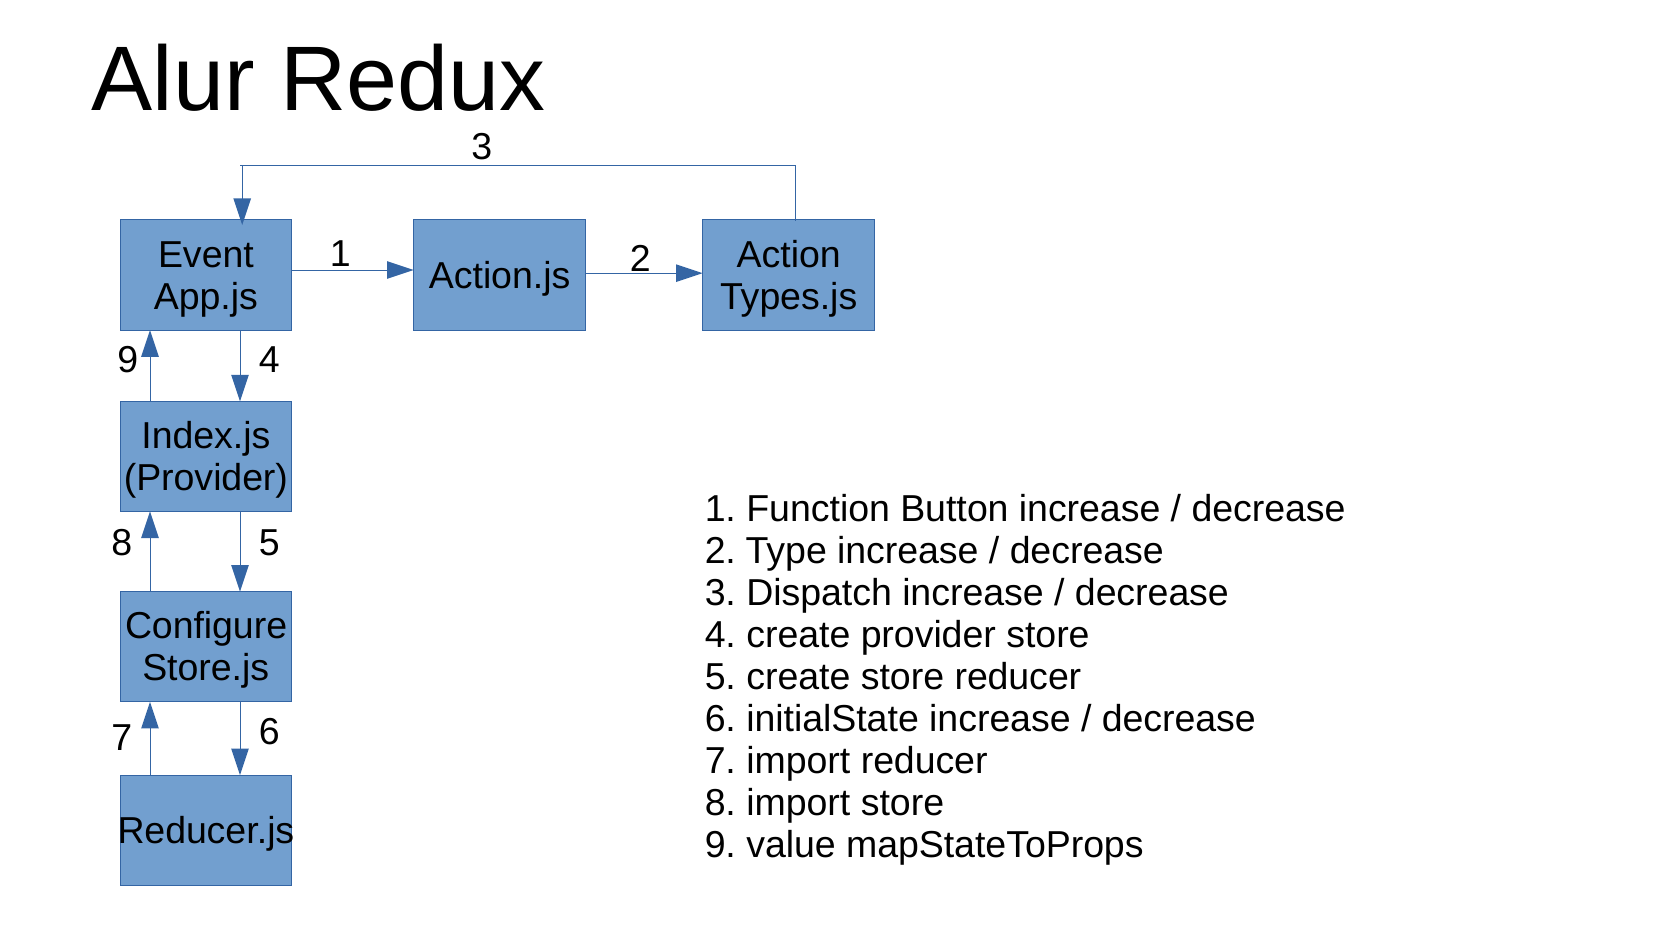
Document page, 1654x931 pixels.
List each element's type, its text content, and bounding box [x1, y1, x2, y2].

text_box 1 [315, 225, 366, 282]
text_box 1. Function Button increase / decrease 2. Type increase / decrease 3. Dispatch increase / decrease 4. create provider store 5. create store reducer 6. initialState increase / decrease 7. import reducer 8. import store 9. value mapStateToProps [690, 480, 1361, 873]
text_box Action.js [413, 219, 586, 331]
text_box 9 [102, 331, 153, 389]
title Alur Redux [82, 27, 556, 130]
text_box 6 [244, 703, 295, 761]
text_box 4 [244, 331, 295, 389]
text_box 8 [96, 514, 147, 572]
text_box Index.js (Provider) [120, 401, 292, 512]
text_box 7 [96, 709, 147, 767]
text_box 3 [456, 118, 508, 176]
text_box 2 [615, 230, 666, 287]
text_box Reducer.js [120, 775, 292, 886]
text_box Configure Store.js [120, 591, 292, 702]
text_box Event App.js [120, 219, 292, 331]
text_box Action Types.js [702, 219, 875, 331]
text_box 5 [244, 514, 295, 572]
